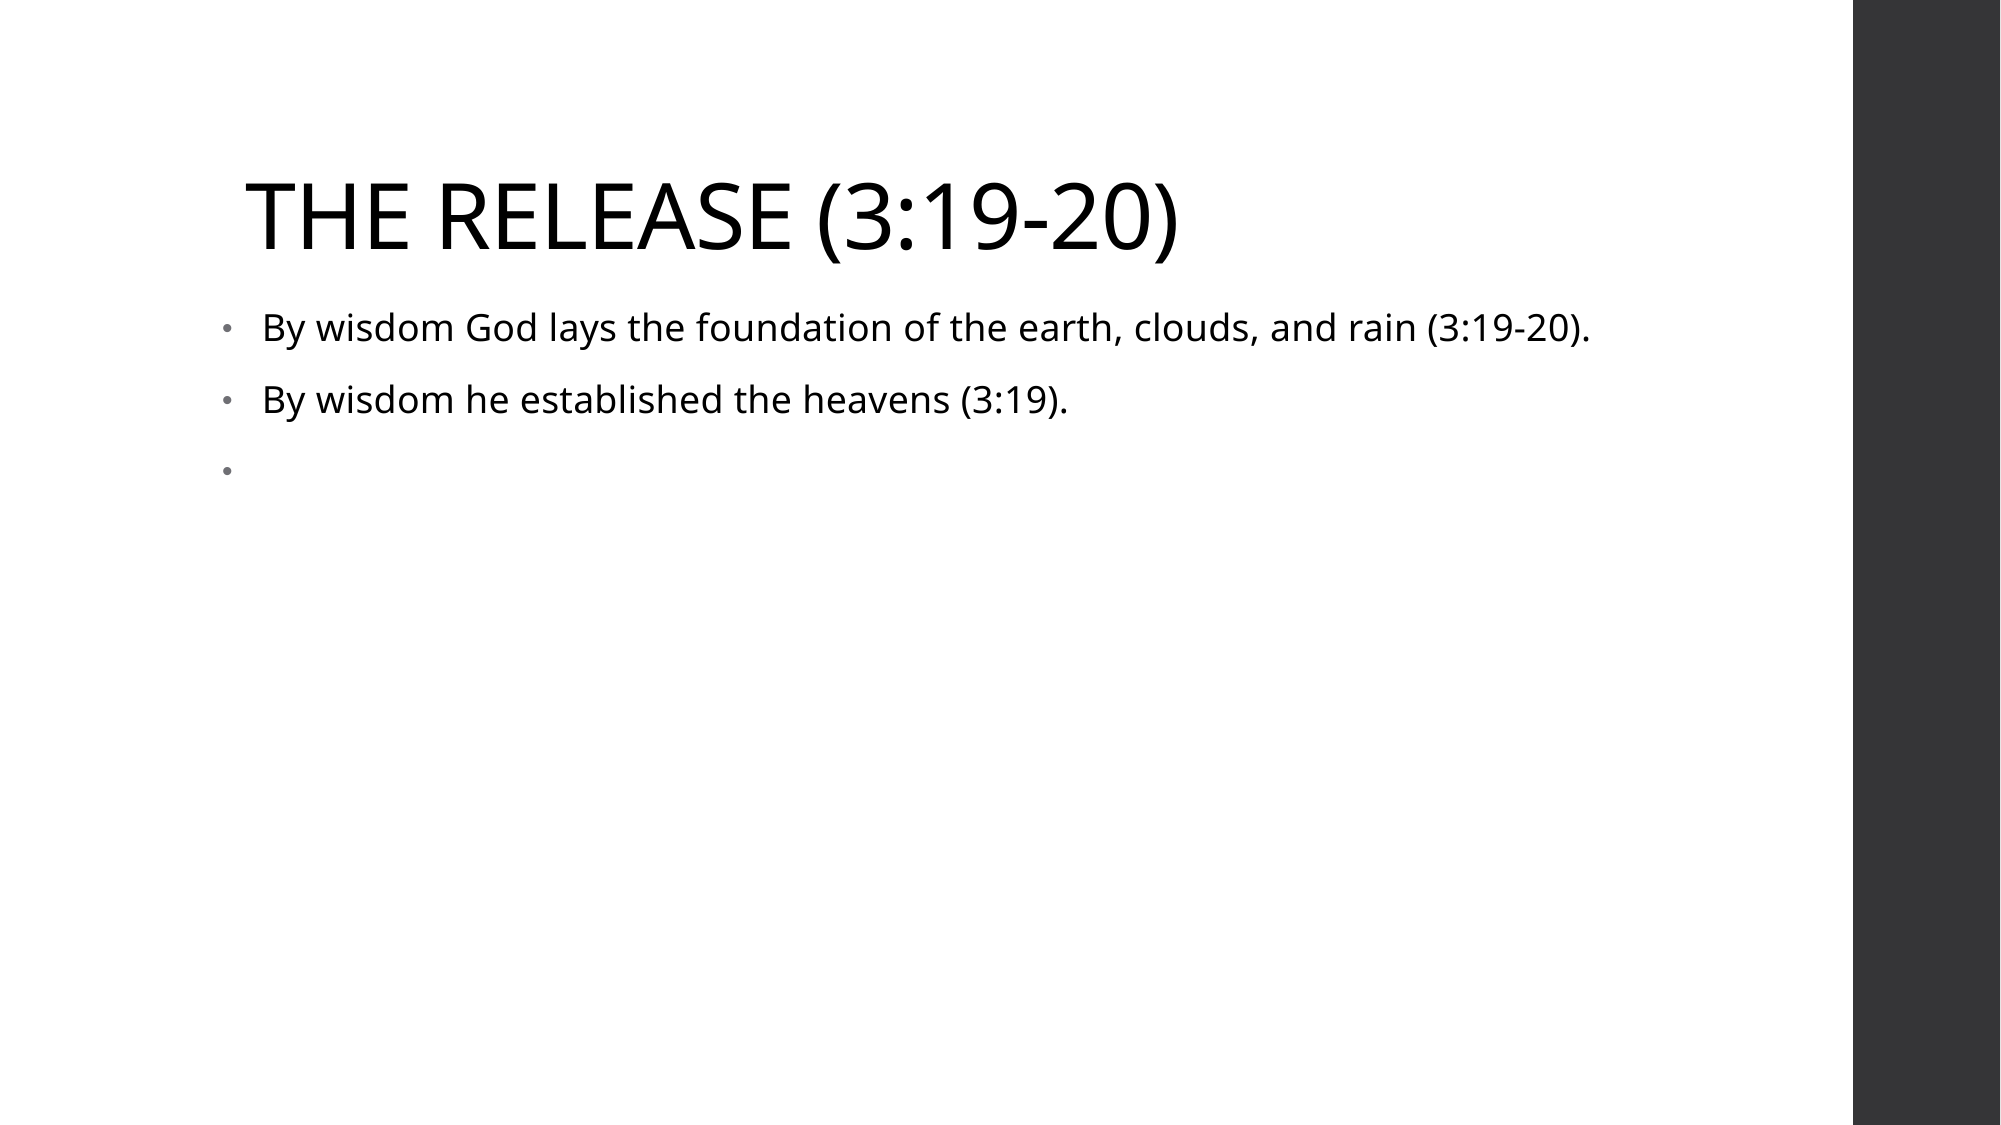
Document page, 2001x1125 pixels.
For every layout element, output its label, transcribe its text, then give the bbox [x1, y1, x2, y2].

list By wisdom God lays the foundation of the earth, clouds, and rain (3:19-20). By wisdom he established the heavens (3:19). [206, 299, 1617, 1014]
title THE RELEASE (3:19-20) [206, 60, 1797, 278]
